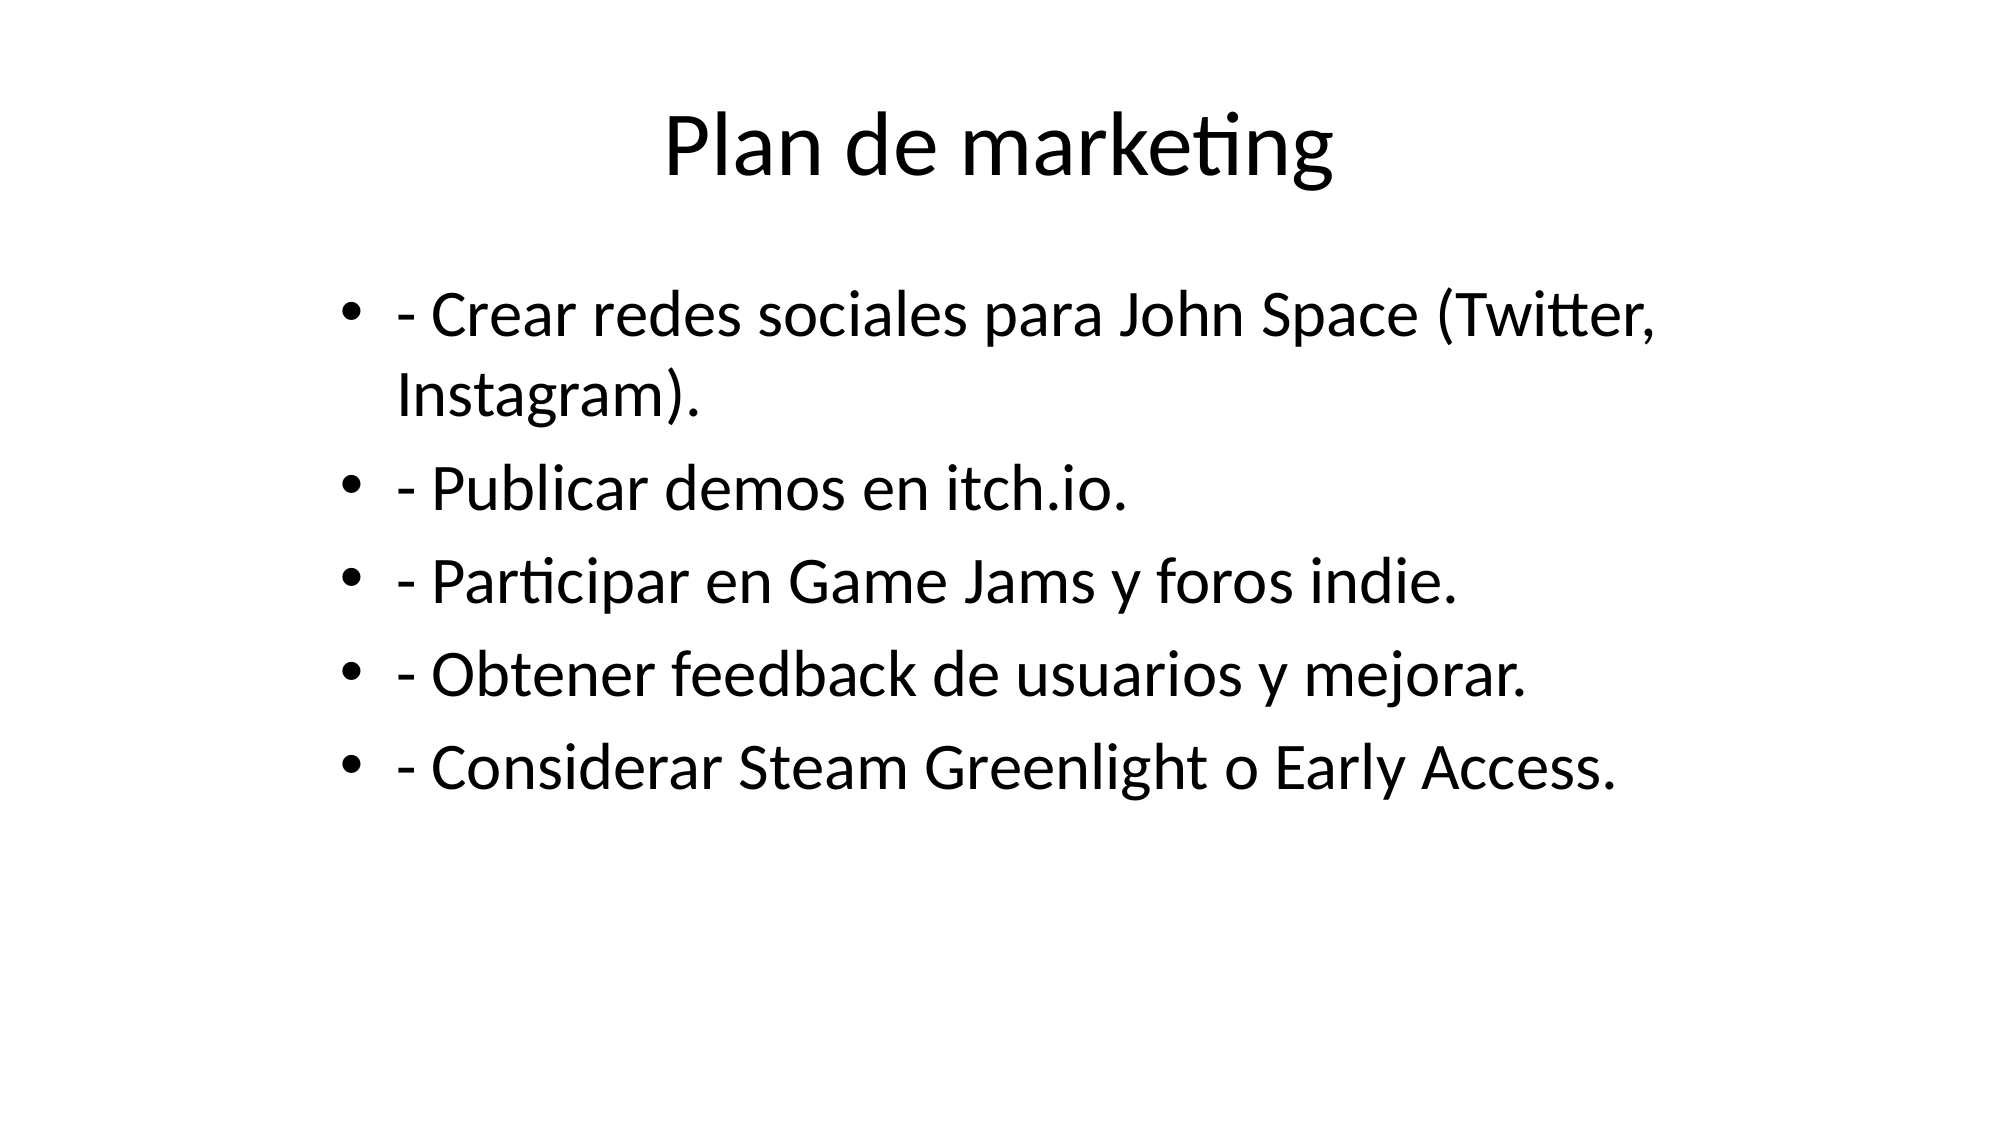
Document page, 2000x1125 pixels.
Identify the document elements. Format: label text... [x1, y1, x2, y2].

title Plan de marketing [324, 45, 1675, 233]
list - Crear redes sociales para John Space (Twitter, Instagram). - Publicar demos en itch.io. - Participar en Game Jams y foros indie. - Obtener feedback de usuarios y mejorar. - Considerar Steam Greenlight o Early Access. [324, 262, 1675, 1005]
